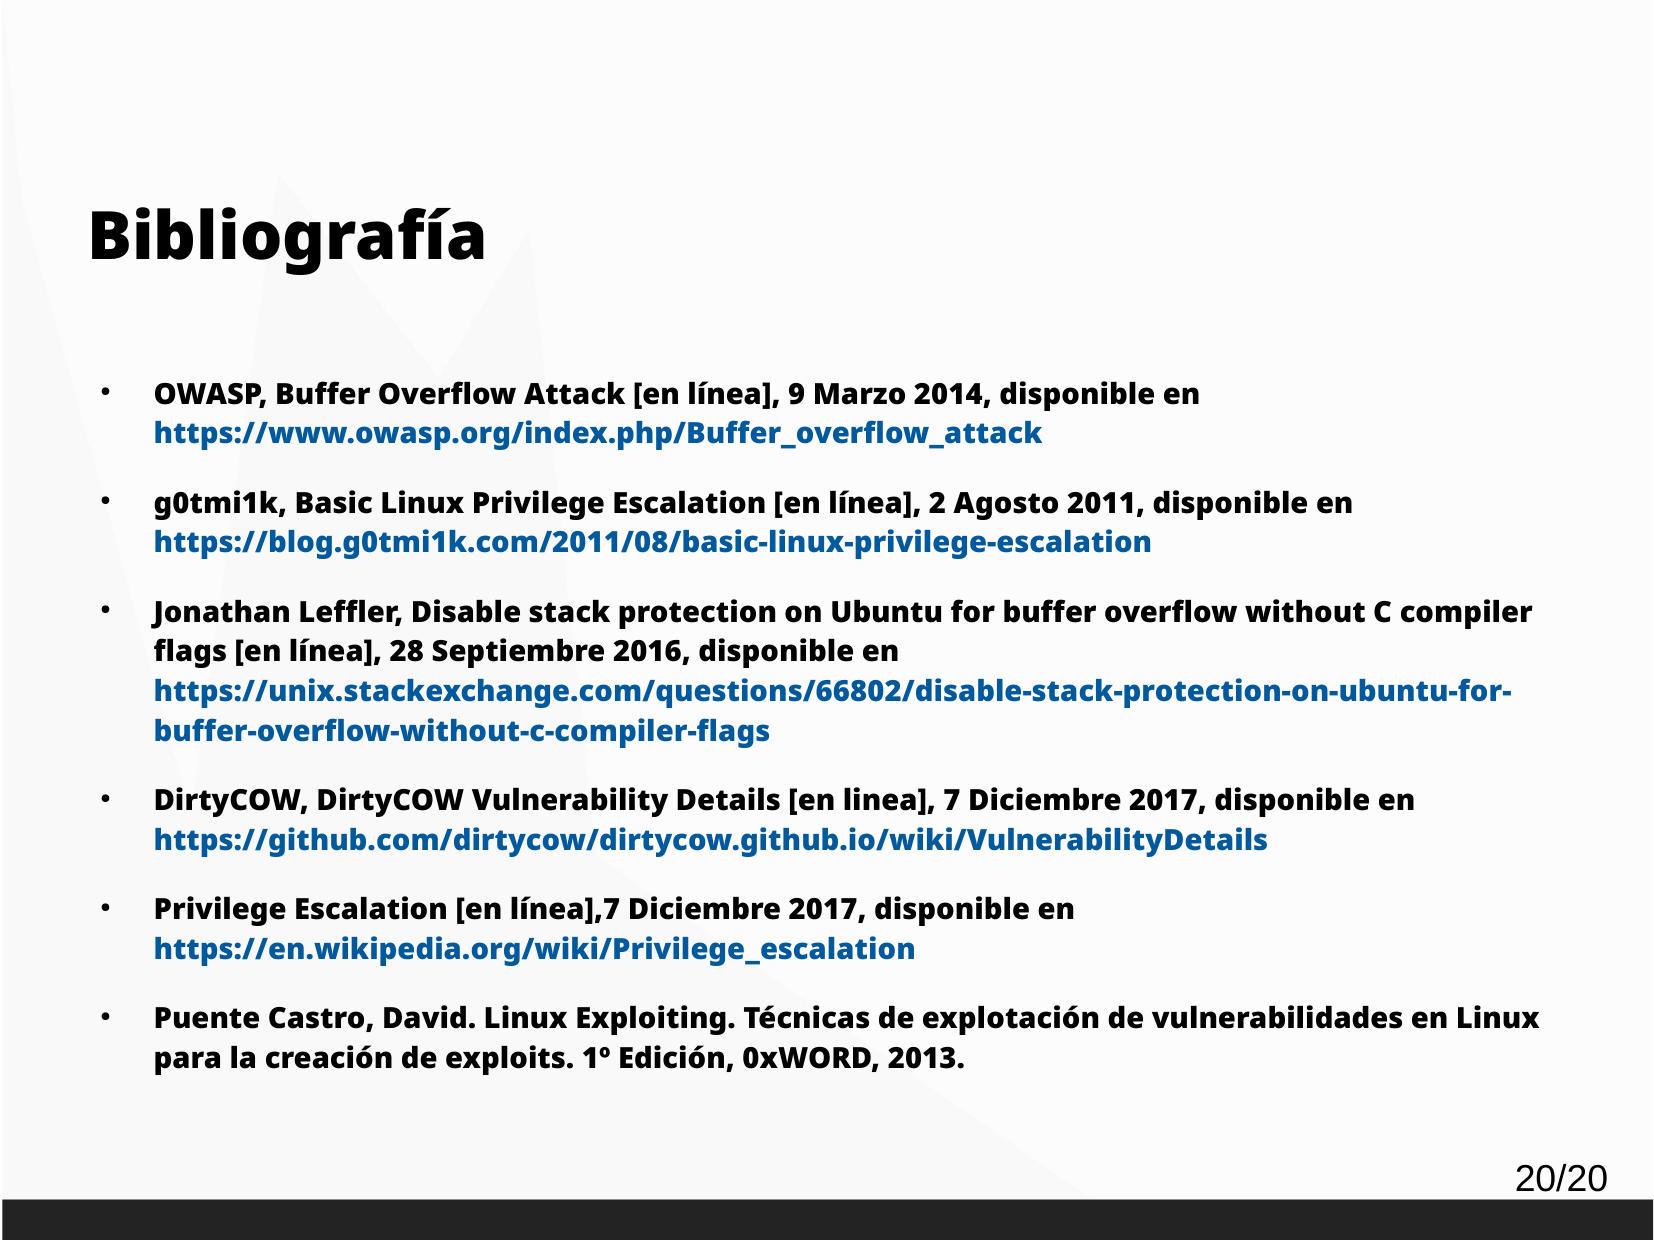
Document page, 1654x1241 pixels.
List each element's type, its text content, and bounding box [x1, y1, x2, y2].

list OWASP, Buffer Overflow Attack [en línea], 9 Marzo 2014, disponible en https://www.owasp.org/index.php/Buffer_overflow_attack g0tmi1k, Basic Linux Privilege Escalation [en línea], 2 Agosto 2011, disponible en https://blog.g0tmi1k.com/2011/08/basic-linux-privilege-escalation Jonathan Leffler, Disable stack protection on Ubuntu for buffer overflow without C compiler flags [en línea], 28 Septiembre 2016, disponible en https://unix.stackexchange.com/questions/66802/disable-stack-protection-on-ubuntu-for-buffer-overflow-without-c-compiler-flags DirtyCOW, DirtyCOW Vulnerability Details [en linea], 7 Diciembre 2017, disponible en https://github.com/dirtycow/dirtycow.github.io/wiki/VulnerabilityDetails Privilege Escalation [en línea],7 Diciembre 2017, disponible en https://en.wikipedia.org/wiki/Privilege_escalation Puente Castro, David. Linux Exploiting. Técnicas de explotación de vulnerabilidades en Linux para la creación de exploits. 1º Edición, 0xWORD, 2013. [82, 372, 1571, 1111]
text_box 20/20 [1500, 1149, 1651, 1201]
title Bibliografía [87, 130, 1576, 338]
picture [2, 0, 1654, 1241]
